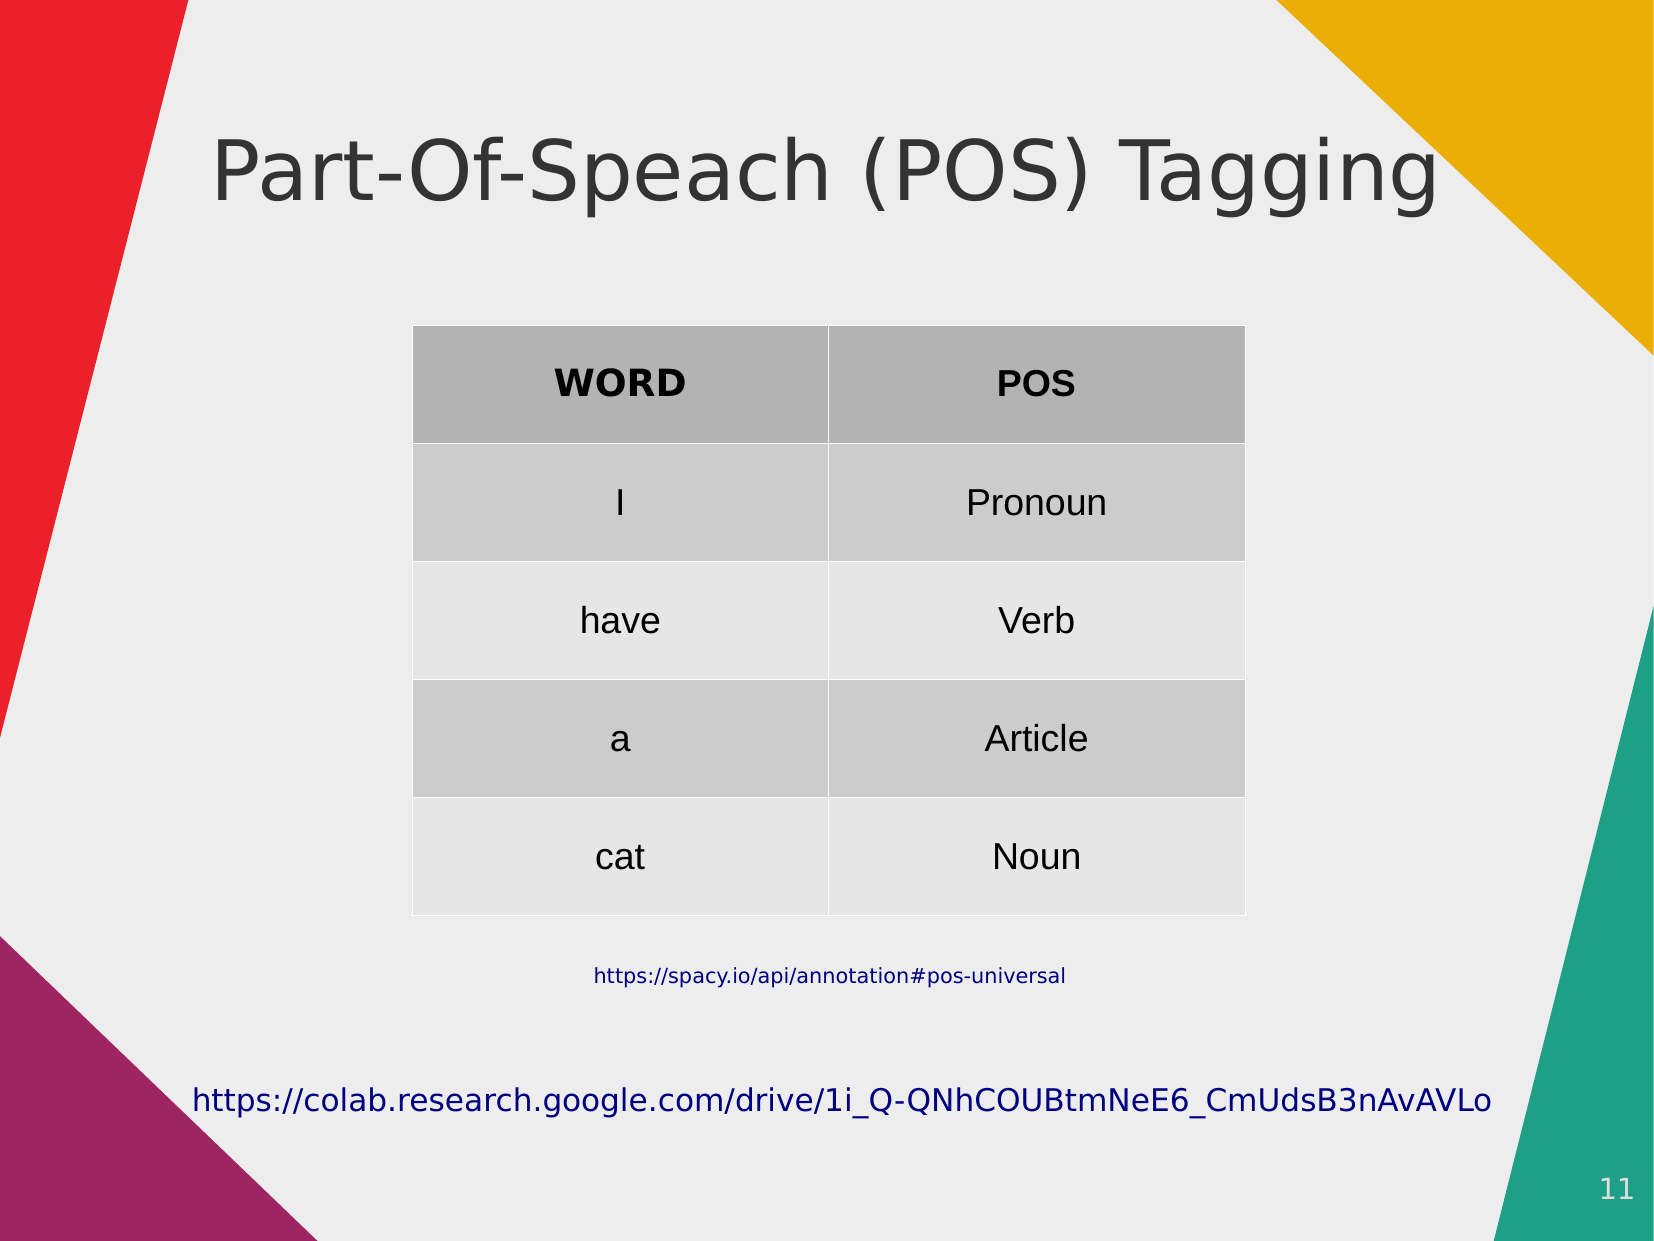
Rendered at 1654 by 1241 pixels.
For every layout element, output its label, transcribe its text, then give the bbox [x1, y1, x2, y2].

table_cell Noun [829, 798, 1245, 915]
table_cell Article [829, 680, 1245, 797]
table_cell I [413, 444, 828, 561]
table_header WORD [413, 326, 828, 443]
table_header POS [829, 326, 1245, 443]
table_cell have [413, 562, 828, 679]
text_box https://colab.research.google.com/drive/1i_Q-QNhCOUBtmNeE6_CmUdsB3nAvAVLo [177, 1075, 1536, 1134]
text_box https://spacy.io/api/annotation#pos-universal [578, 956, 1082, 996]
table_cell a [413, 680, 828, 797]
title Part-Of-Speach (POS) Tagging [114, 73, 1539, 271]
table_cell cat [413, 798, 828, 915]
table_cell Pronoun [829, 444, 1245, 561]
table_cell Verb [829, 562, 1245, 679]
